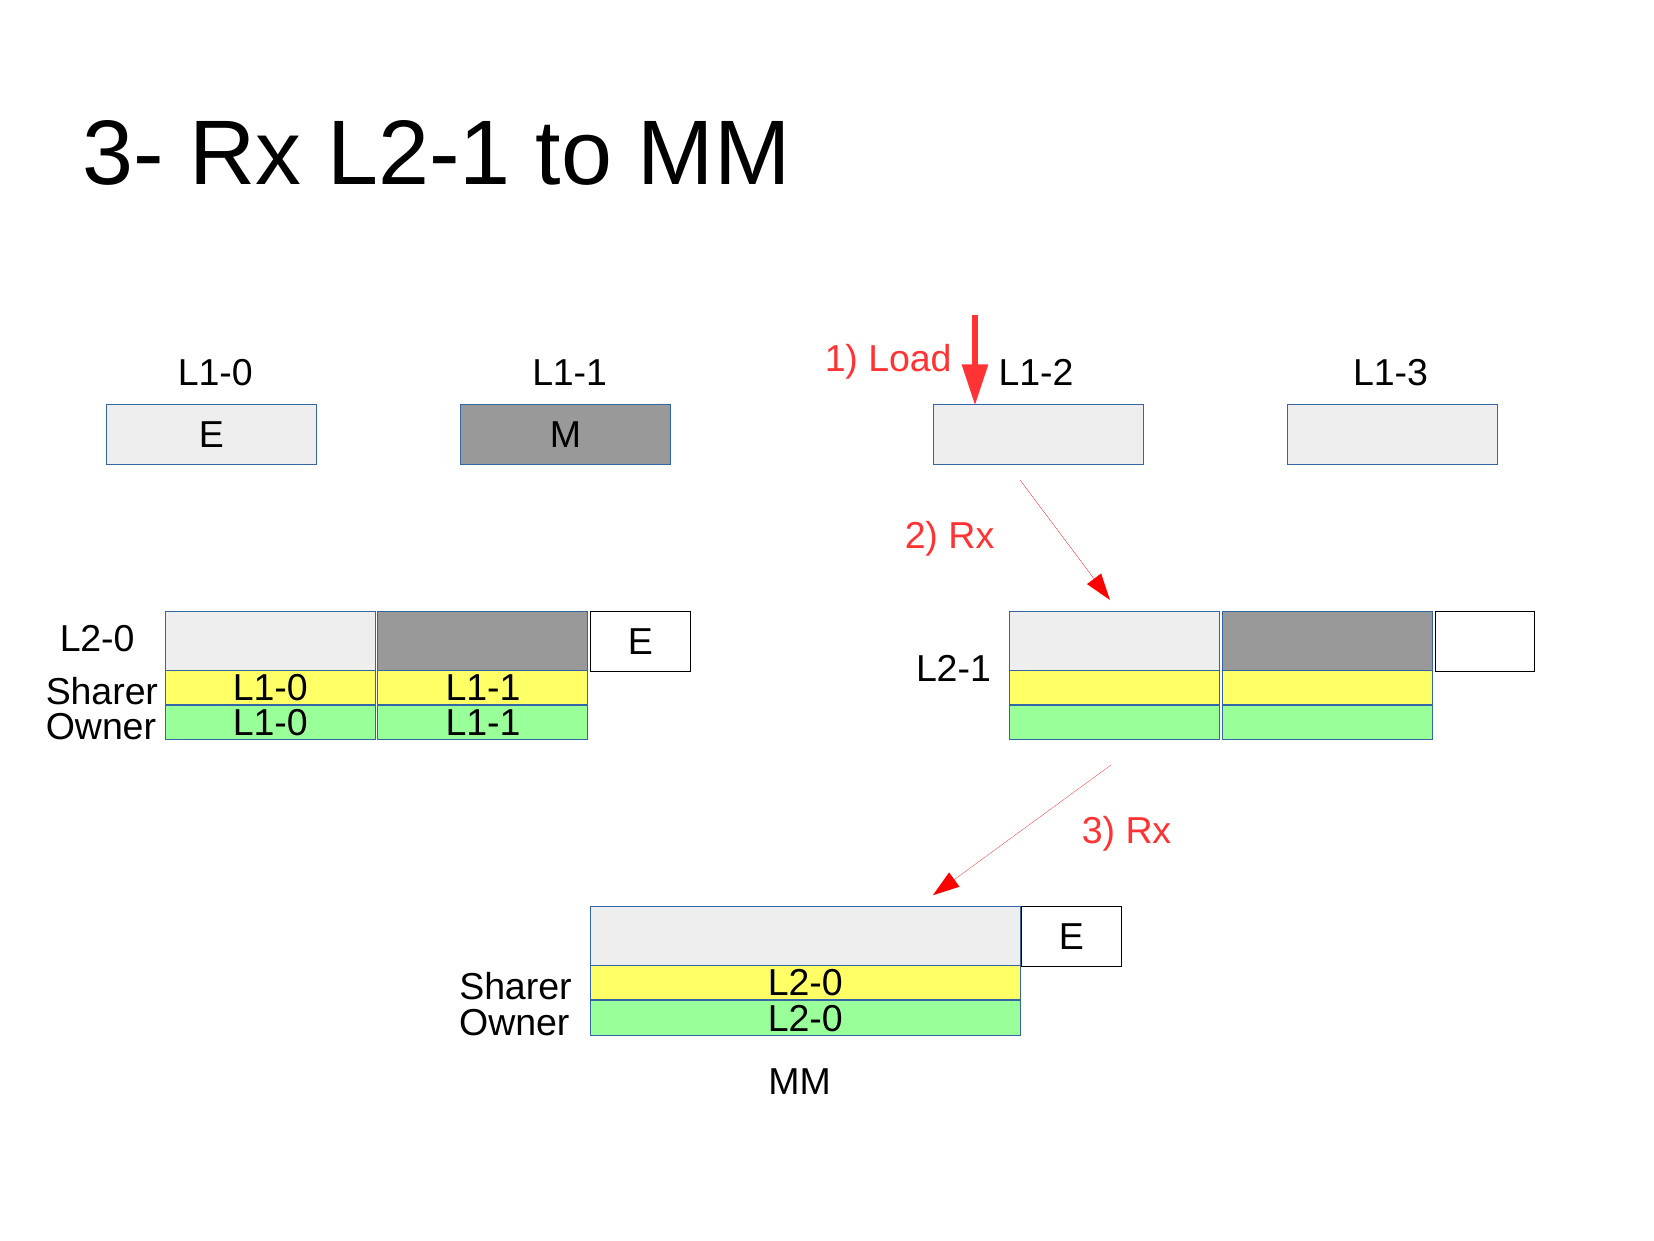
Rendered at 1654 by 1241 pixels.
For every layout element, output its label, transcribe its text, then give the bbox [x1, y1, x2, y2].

text_box [1287, 404, 1498, 465]
text_box L1-0 [171, 705, 376, 740]
text_box [1222, 611, 1433, 740]
text_box L1-1 [377, 705, 588, 740]
text_box Owner [444, 1016, 585, 1051]
text_box [1435, 611, 1535, 672]
text_box 1) Load [810, 330, 969, 387]
text_box L1-1 [517, 344, 653, 402]
text_box [377, 611, 588, 670]
text_box L1-1 [377, 670, 588, 705]
text_box L1-0 [174, 670, 376, 705]
text_box L2-0 [590, 1000, 1021, 1036]
text_box E [106, 404, 317, 465]
text_box MM [753, 1053, 889, 1111]
text_box L1-3 [1338, 344, 1474, 402]
text_box L2-1 [901, 639, 1037, 697]
text_box L2-0 [45, 610, 181, 668]
text_box 3) Rx [1067, 802, 1188, 860]
title 3- Rx L2-1 to MM [82, 49, 1571, 257]
text_box [590, 906, 1021, 965]
text_box [1009, 611, 1220, 740]
text_box L1-2 [983, 344, 1119, 402]
text_box L2-0 [590, 965, 1021, 1000]
text_box Owner [31, 720, 171, 756]
text_box E [1021, 906, 1122, 967]
text_box Sharer [444, 958, 587, 1016]
text_box [933, 404, 1144, 465]
text_box M [460, 404, 671, 465]
text_box [174, 611, 376, 670]
text_box 2) Rx [889, 507, 1010, 564]
text_box L1-0 [163, 344, 299, 402]
text_box E [590, 611, 691, 672]
text_box Sharer [31, 662, 174, 720]
